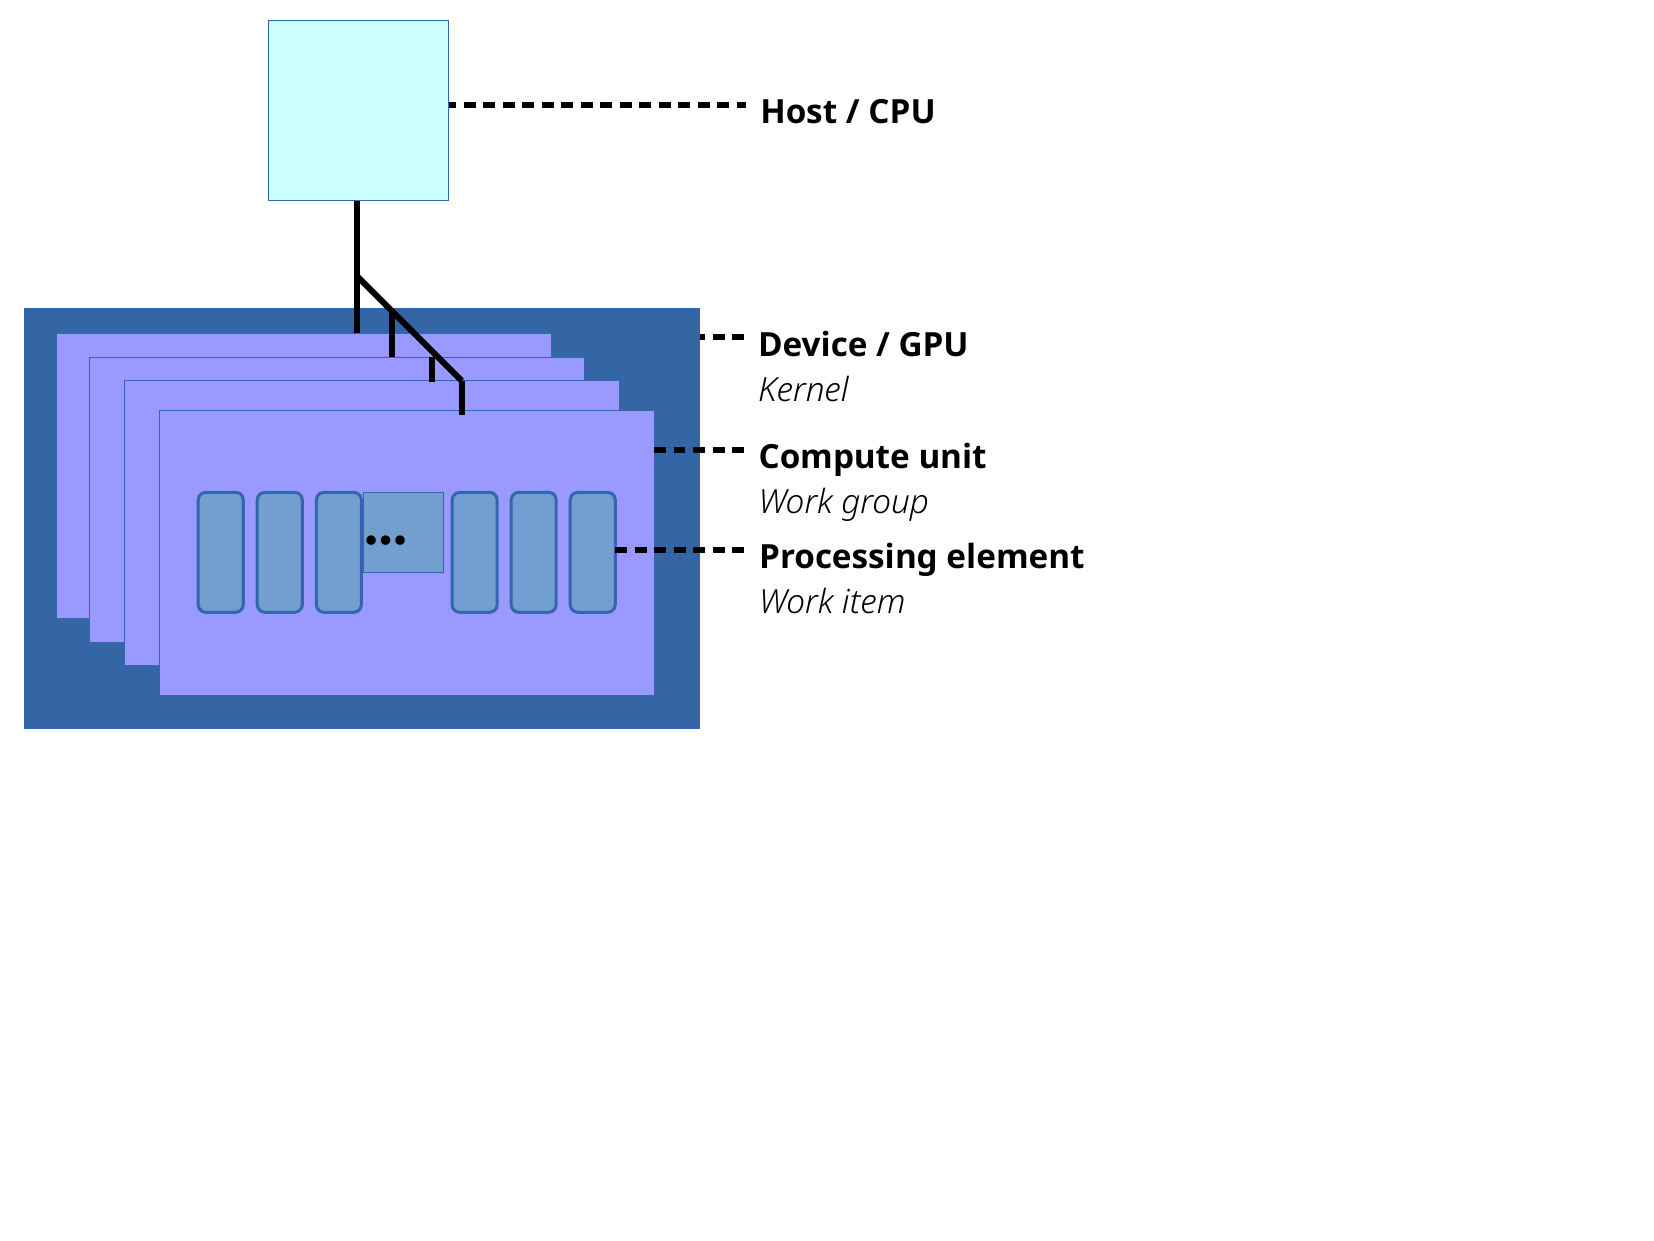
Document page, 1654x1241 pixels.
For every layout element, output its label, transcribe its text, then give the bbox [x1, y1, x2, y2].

text_box Device / GPU Kernel [743, 313, 1156, 403]
text_box [268, 20, 449, 201]
text_box ... [363, 492, 444, 573]
text_box Compute unit Work group [746, 425, 999, 515]
text_box [24, 308, 700, 729]
text_box Host / CPU [745, 80, 1111, 133]
text_box Processing element Work item [744, 525, 1126, 616]
